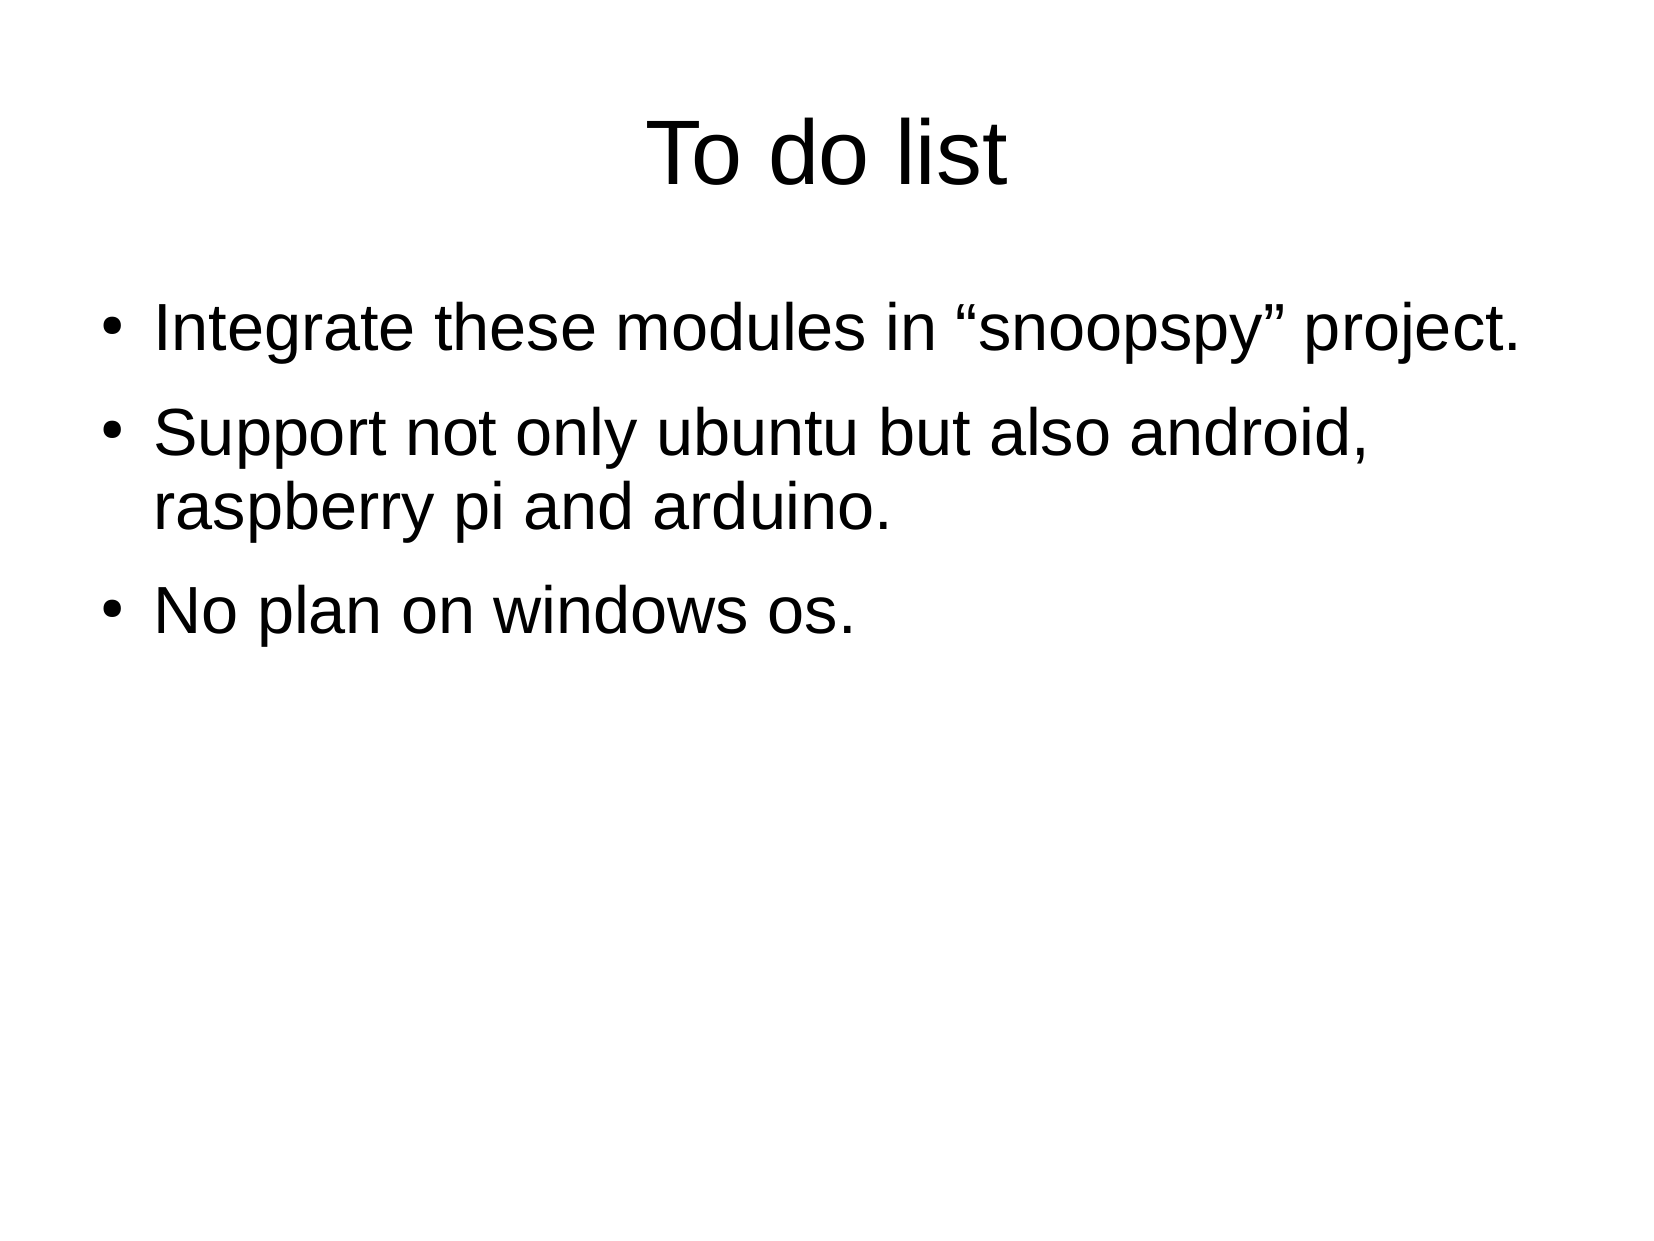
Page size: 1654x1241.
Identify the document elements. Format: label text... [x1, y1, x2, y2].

list Integrate these modules in “snoopspy” project. Support not only ubuntu but also android, raspberry pi and arduino. No plan on windows os. [82, 290, 1571, 1010]
title To do list [82, 49, 1571, 257]
